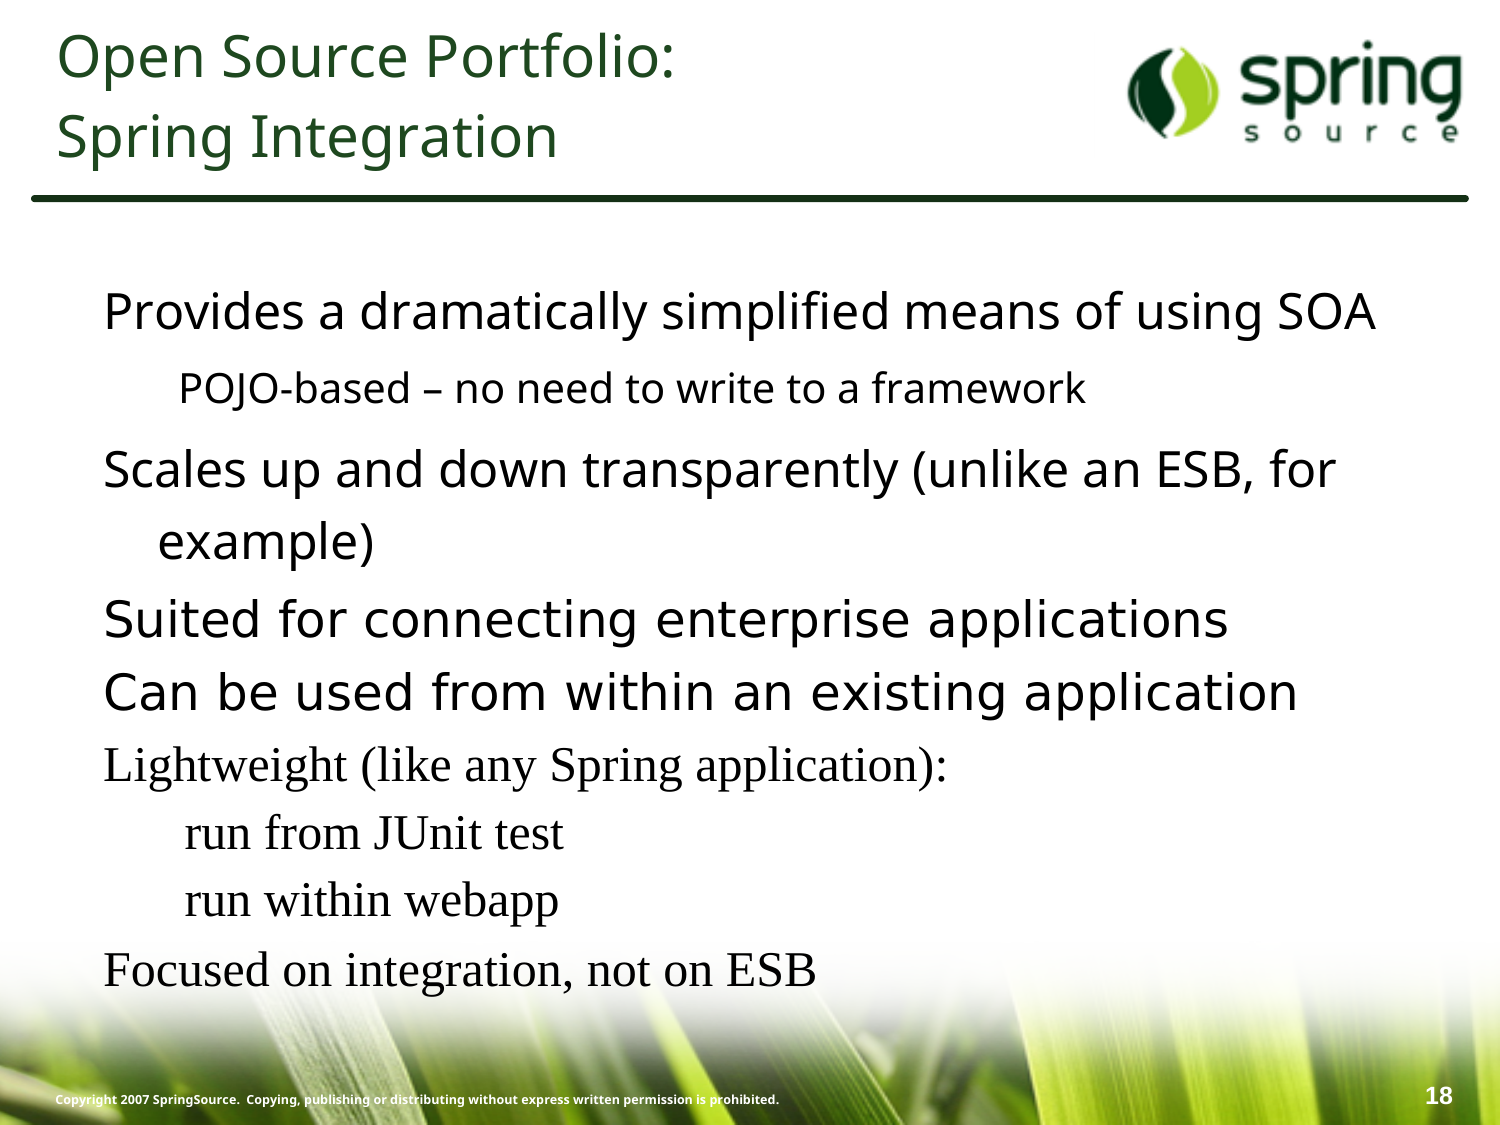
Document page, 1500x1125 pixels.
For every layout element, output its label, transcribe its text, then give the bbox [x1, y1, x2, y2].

picture [0, 941, 1500, 1125]
text_box Provides a dramatically simplified means of using SOA POJO-based – no need to write to a framework Scales up and down transparently (unlike an ESB, for example)‏ Suited for connecting enterprise applications Can be used from within an existing application Lightweight (like any Spring application): run from JUnit test run within webapp Focused on integration, not on ESB [103, 274, 1393, 922]
picture [1093, 32, 1500, 158]
text_box Open Source Portfolio: Spring Integration [56, 10, 1088, 178]
